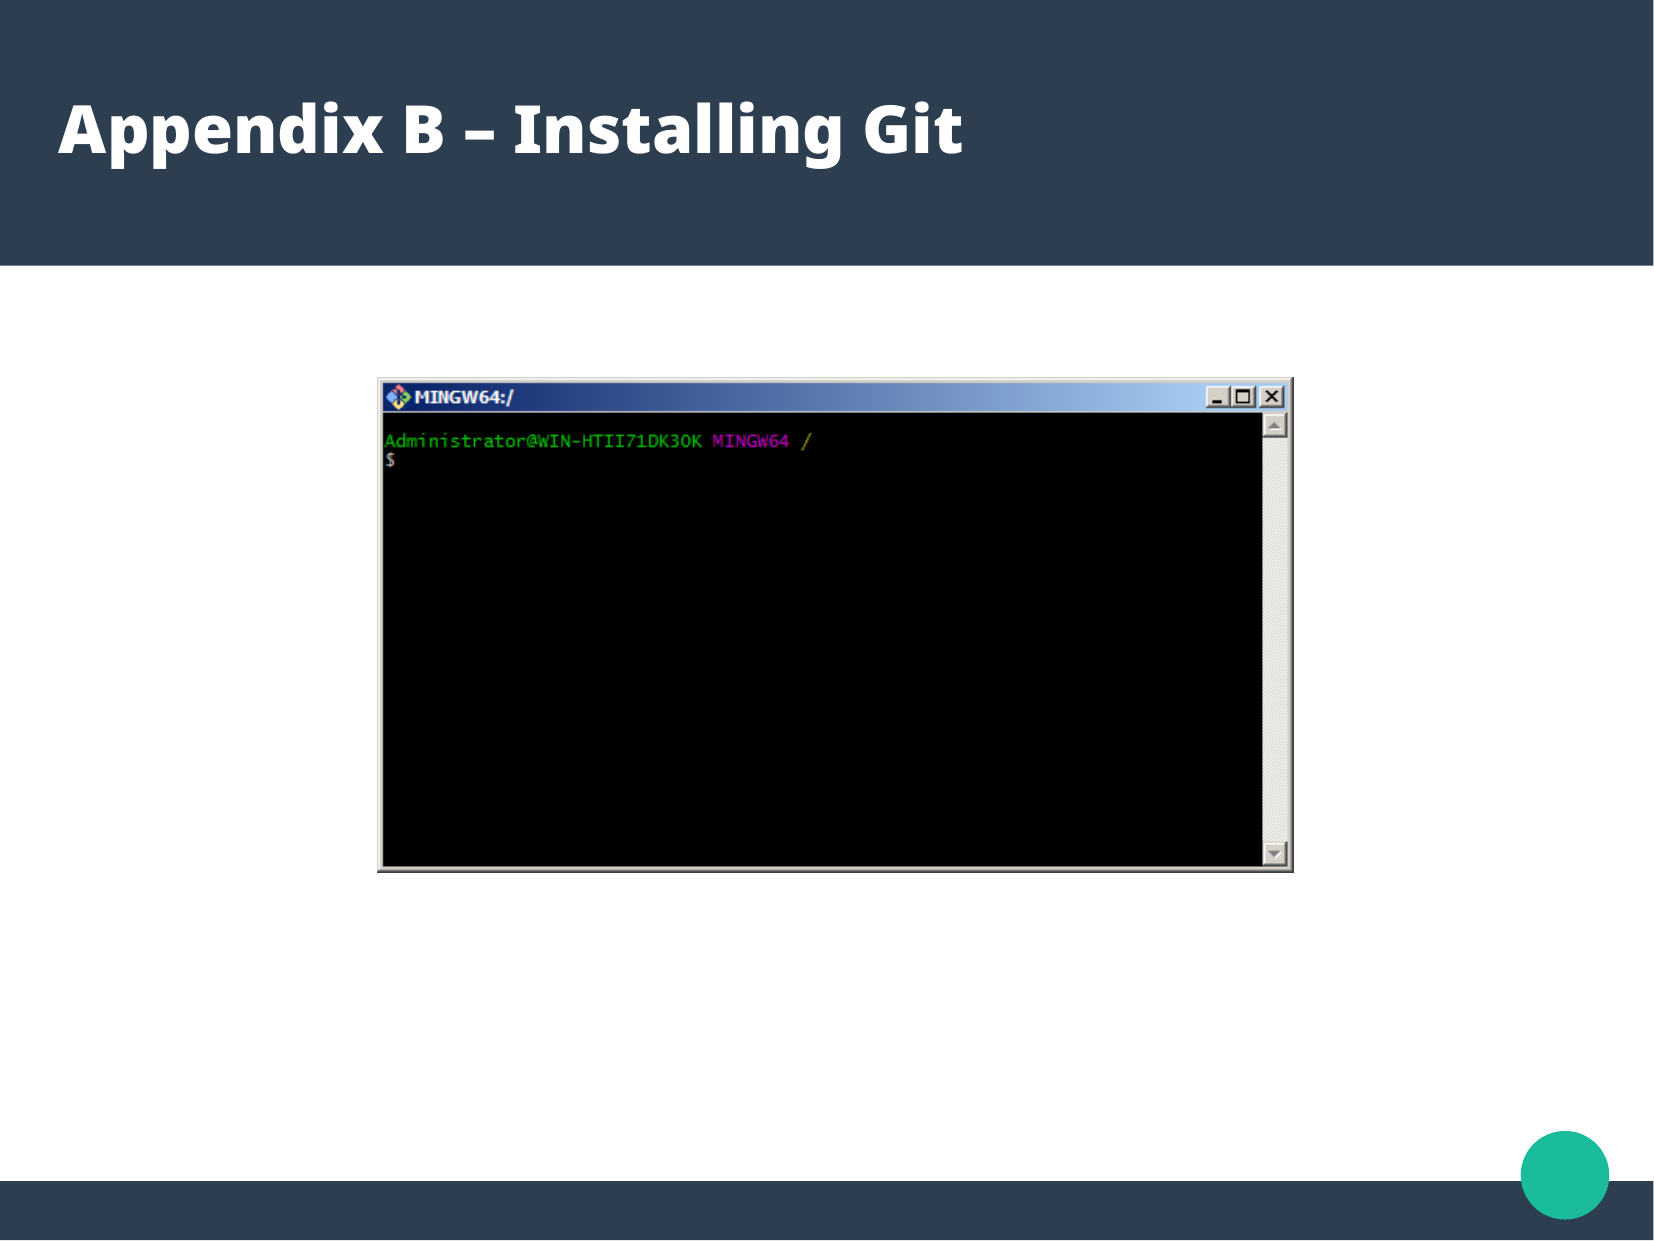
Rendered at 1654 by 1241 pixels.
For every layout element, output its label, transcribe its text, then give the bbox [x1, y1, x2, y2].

picture [377, 377, 1294, 873]
title Appendix B – Installing Git [59, 49, 1595, 207]
